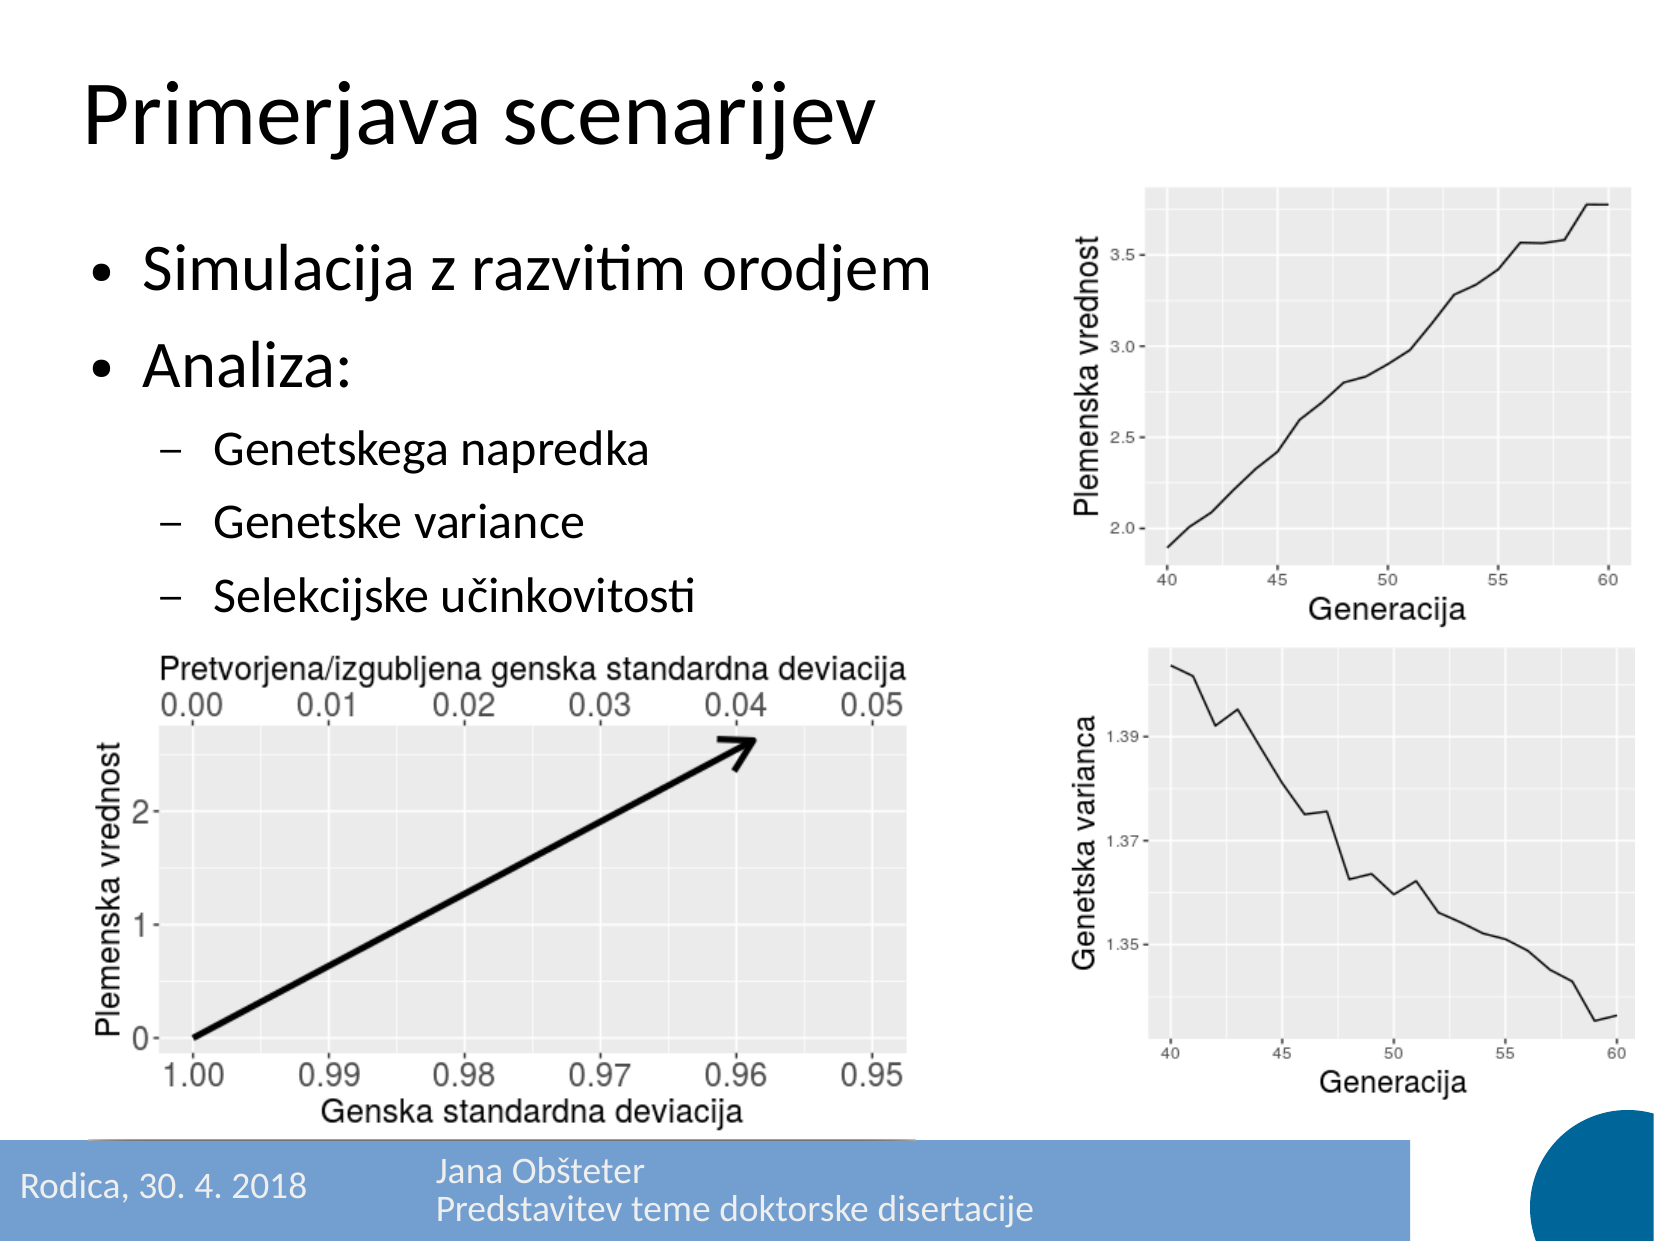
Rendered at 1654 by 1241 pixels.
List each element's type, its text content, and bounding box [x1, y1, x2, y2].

list Simulacija z razvitim orodjem Analiza: Genetskega napredka Genetske variance Selekcijske učinkovitosti [71, 240, 1561, 961]
picture [1065, 639, 1636, 1107]
picture [1065, 180, 1635, 633]
picture [88, 644, 916, 1142]
title Primerjava scenarijev [82, 49, 1306, 196]
